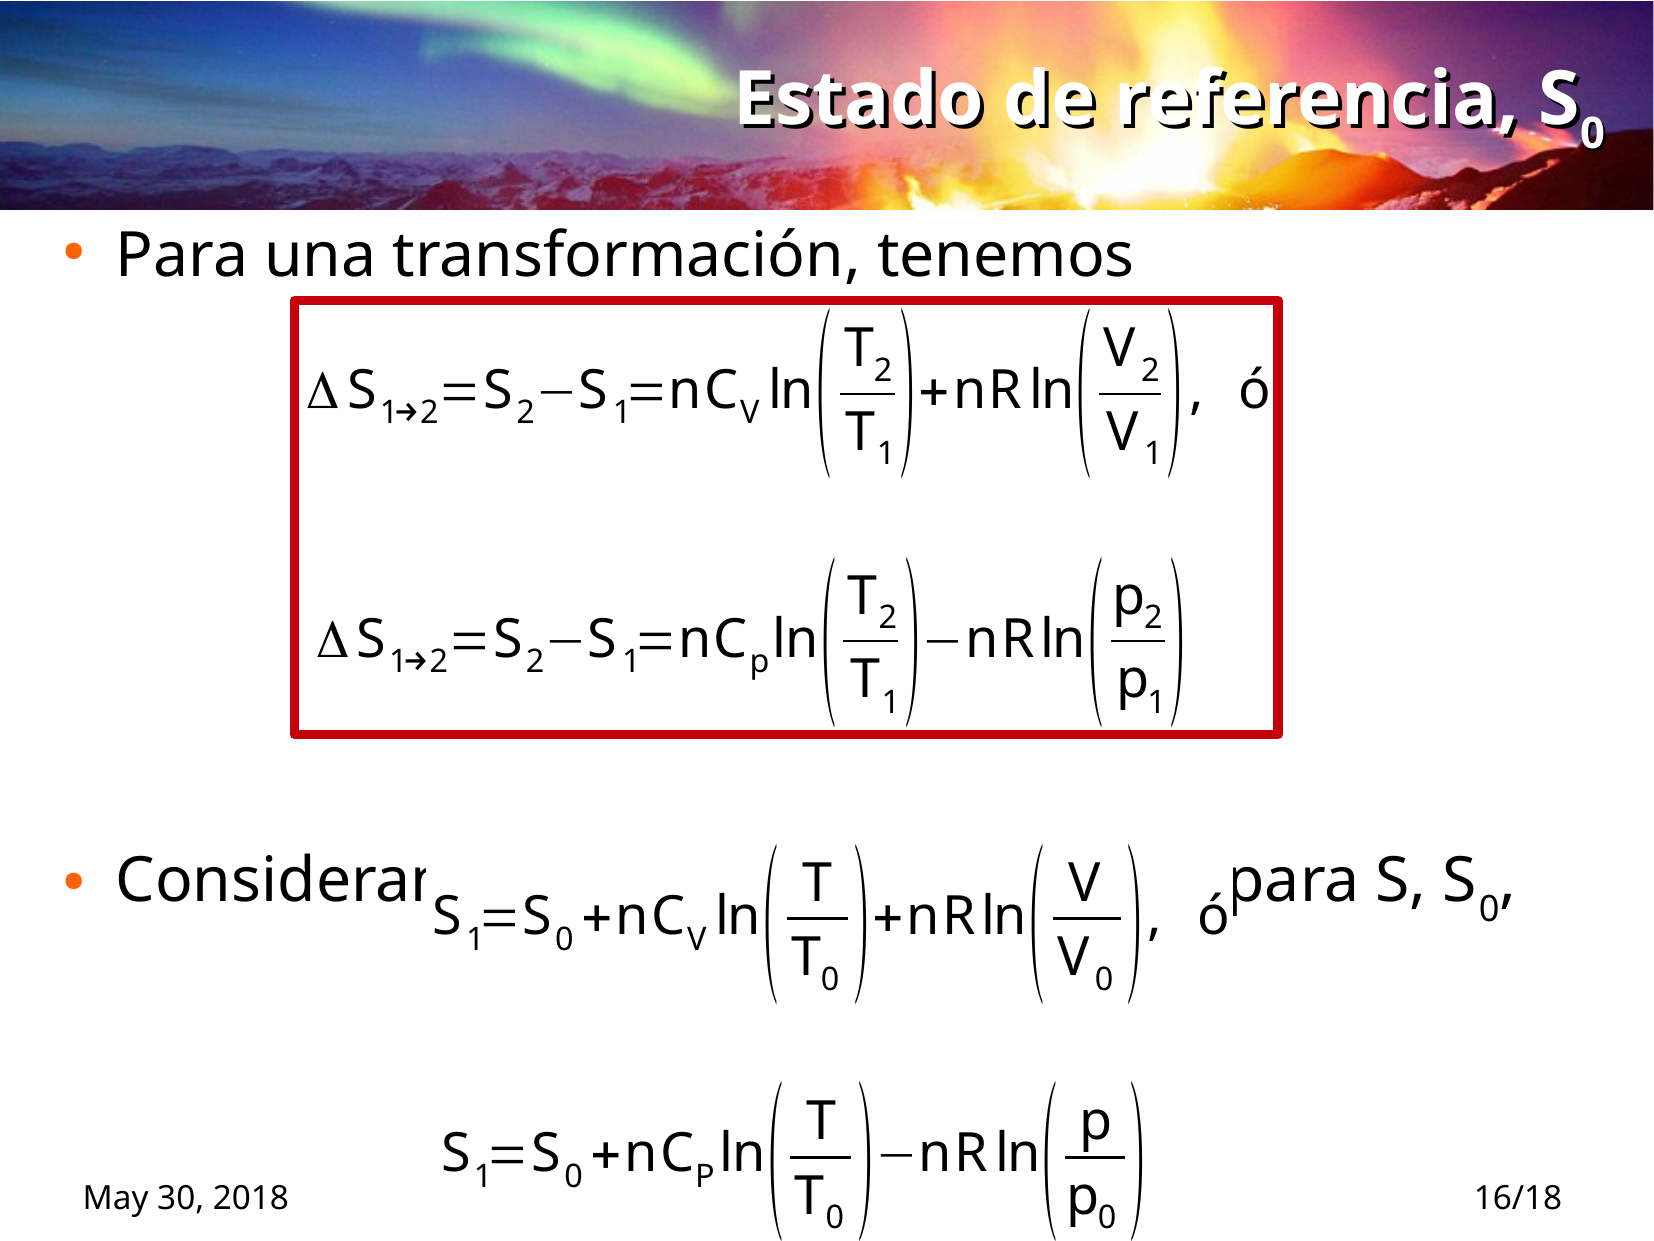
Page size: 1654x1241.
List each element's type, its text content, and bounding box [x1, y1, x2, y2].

title Estado de referencia, S0 [45, 15, 1606, 191]
picture [0, 1, 1654, 210]
chart [425, 840, 1234, 1241]
list Para una transformación, tenemos Considerando el estado de referencia para S, S0, [45, 210, 1606, 1156]
chart [299, 305, 1274, 730]
